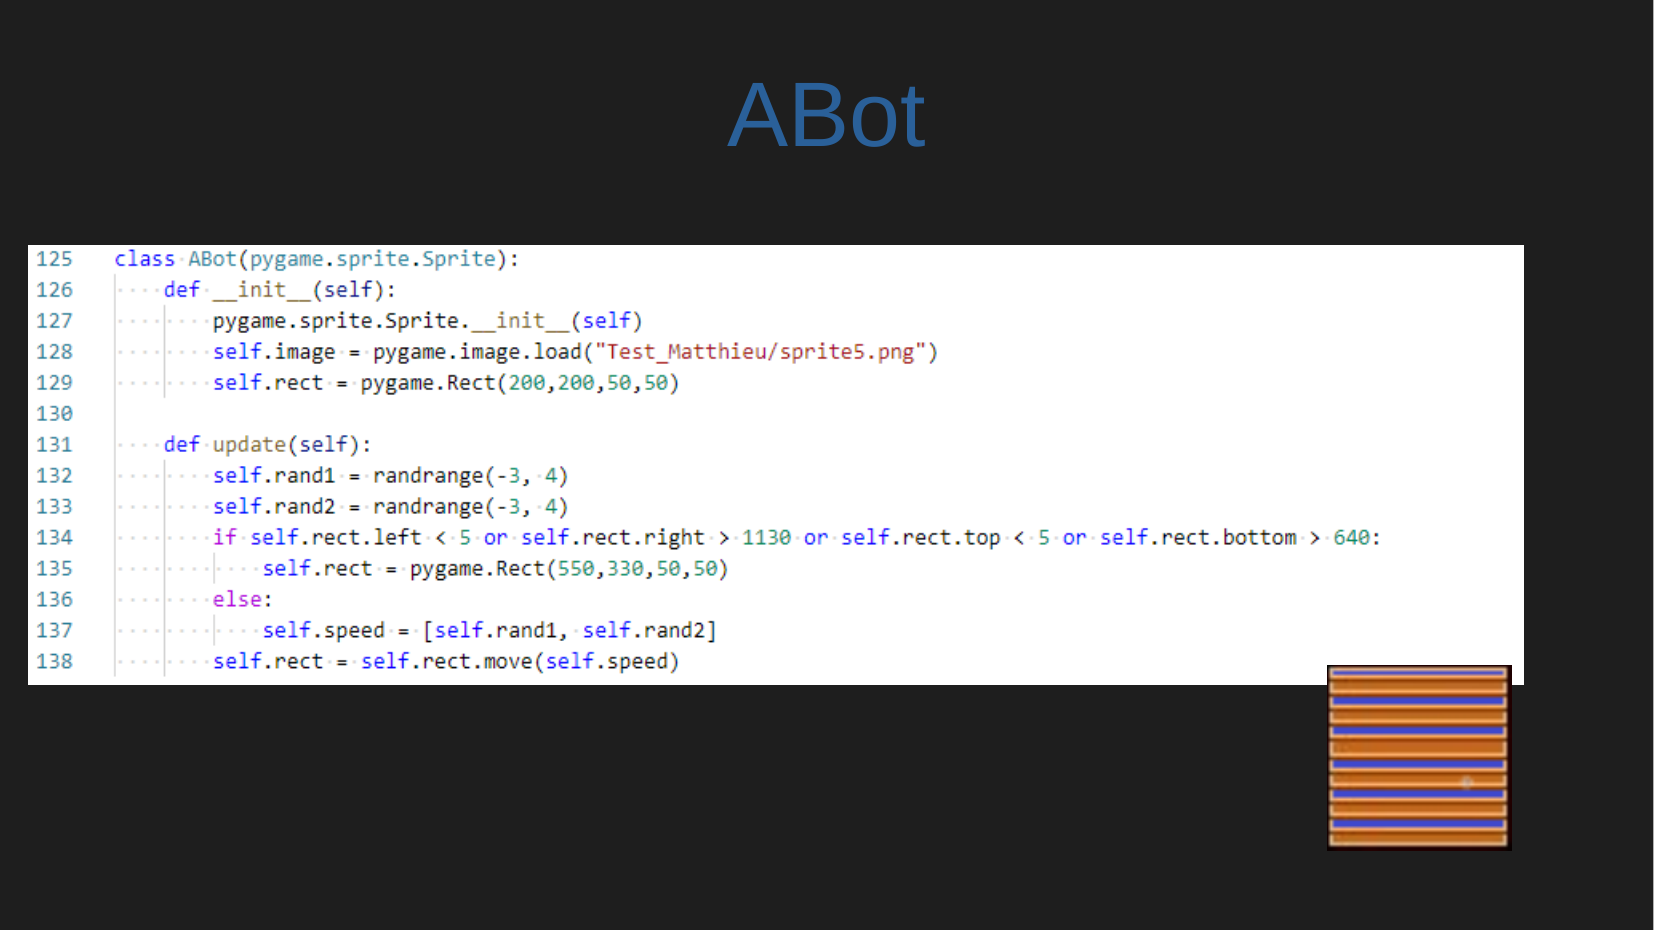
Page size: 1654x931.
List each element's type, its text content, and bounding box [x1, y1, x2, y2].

title ABot [82, 37, 1571, 193]
picture [28, 245, 1524, 851]
